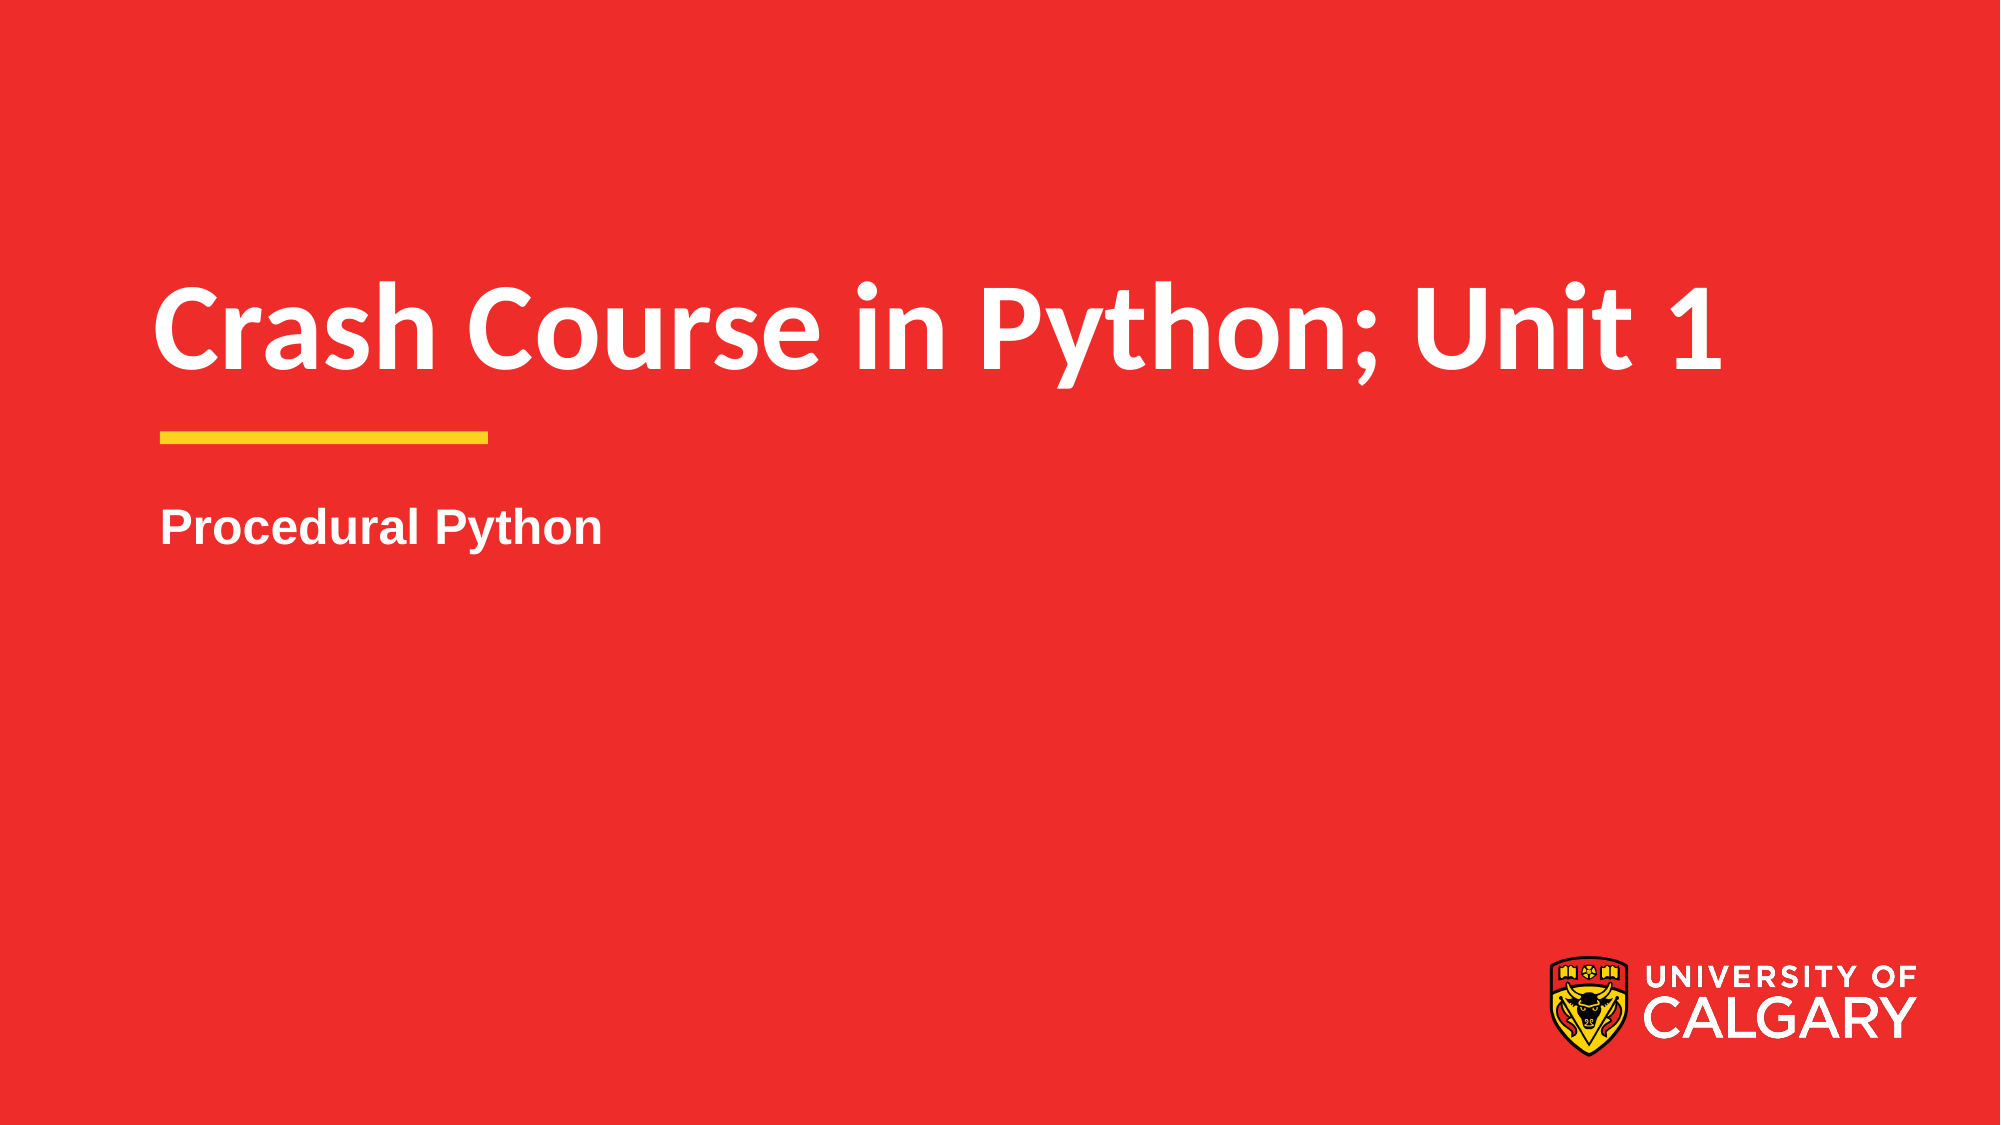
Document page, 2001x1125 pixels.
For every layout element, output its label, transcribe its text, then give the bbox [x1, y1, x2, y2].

subtitle Procedural Python [144, 486, 1645, 619]
title Crash Course in Python; Unit 1 [138, 86, 1915, 405]
picture [1508, 924, 1958, 1079]
